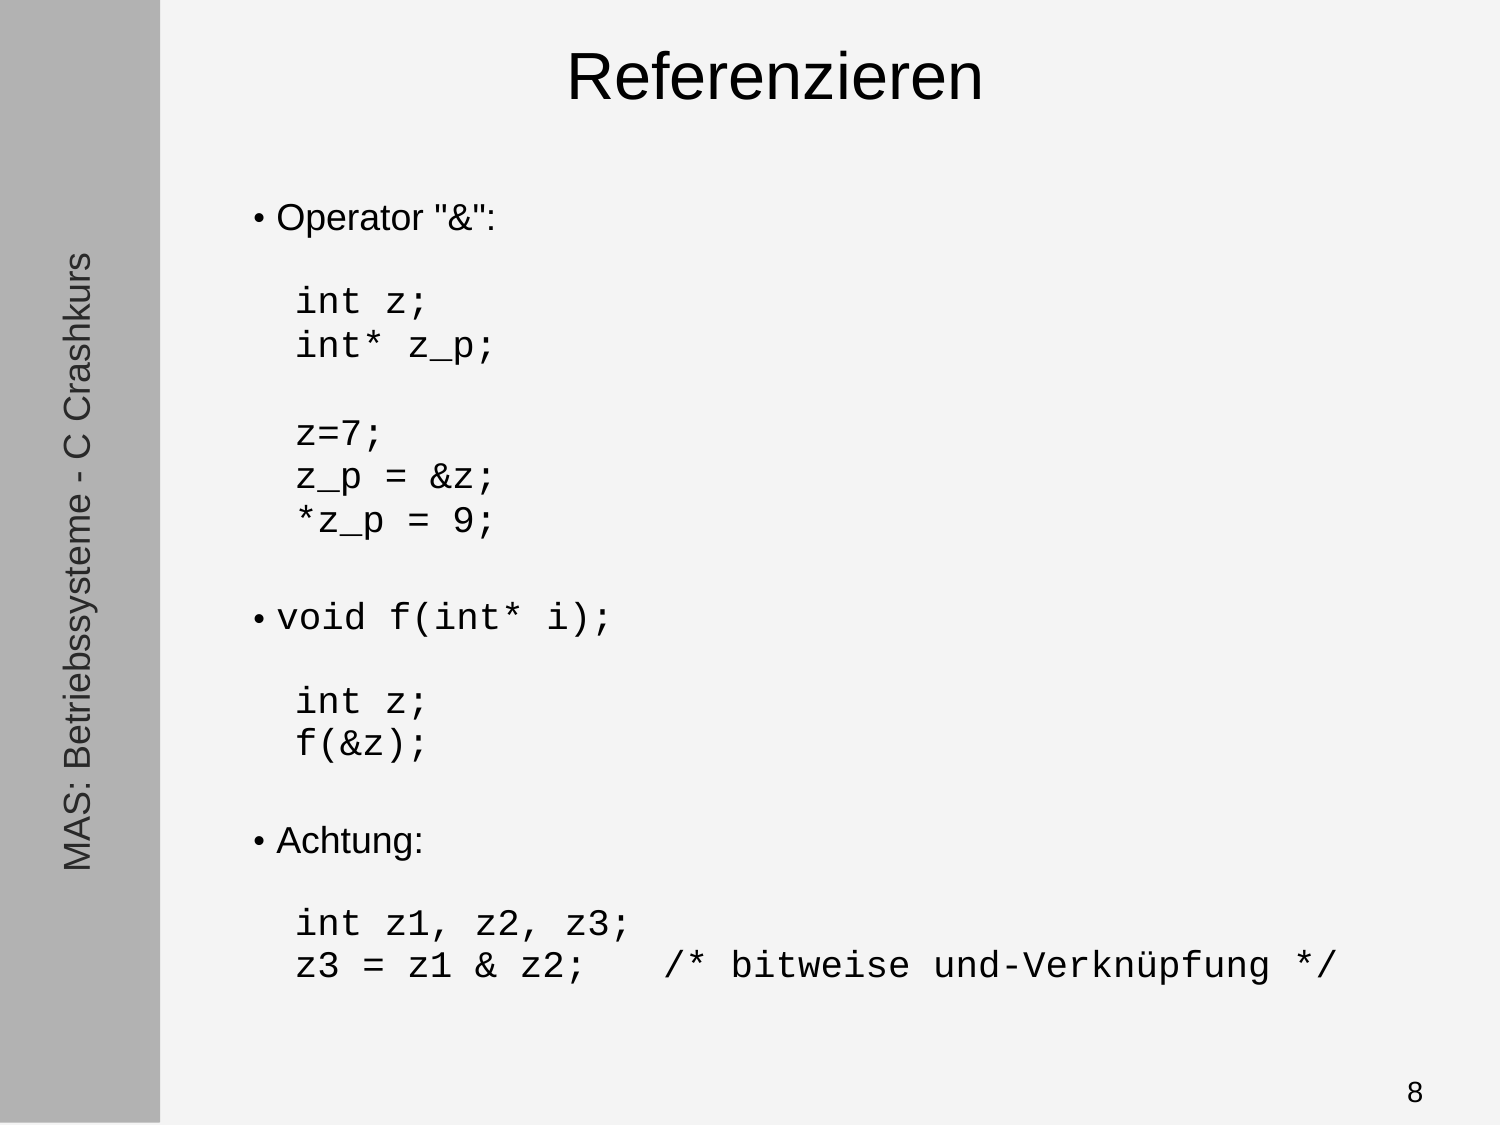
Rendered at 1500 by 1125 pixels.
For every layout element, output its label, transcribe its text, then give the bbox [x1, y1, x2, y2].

text_box [212, 162, 1460, 325]
text_box Referenzieren [550, 27, 1000, 122]
text_box 9 [1407, 1074, 1460, 1112]
text_box MAS: Betriebssysteme - C Crashkurs [46, 1, 125, 1124]
text_box [0, 0, 160, 1122]
text_box Operator "&": int z; int* z_p; z=7; z_p = &z; *z_p = 9; void f(int* i); int z; f(&z); Achtung: int z1, z2, z3; z3 = z1 & z2; /* bitweise und-Verknüpfung */ [237, 187, 1447, 1125]
